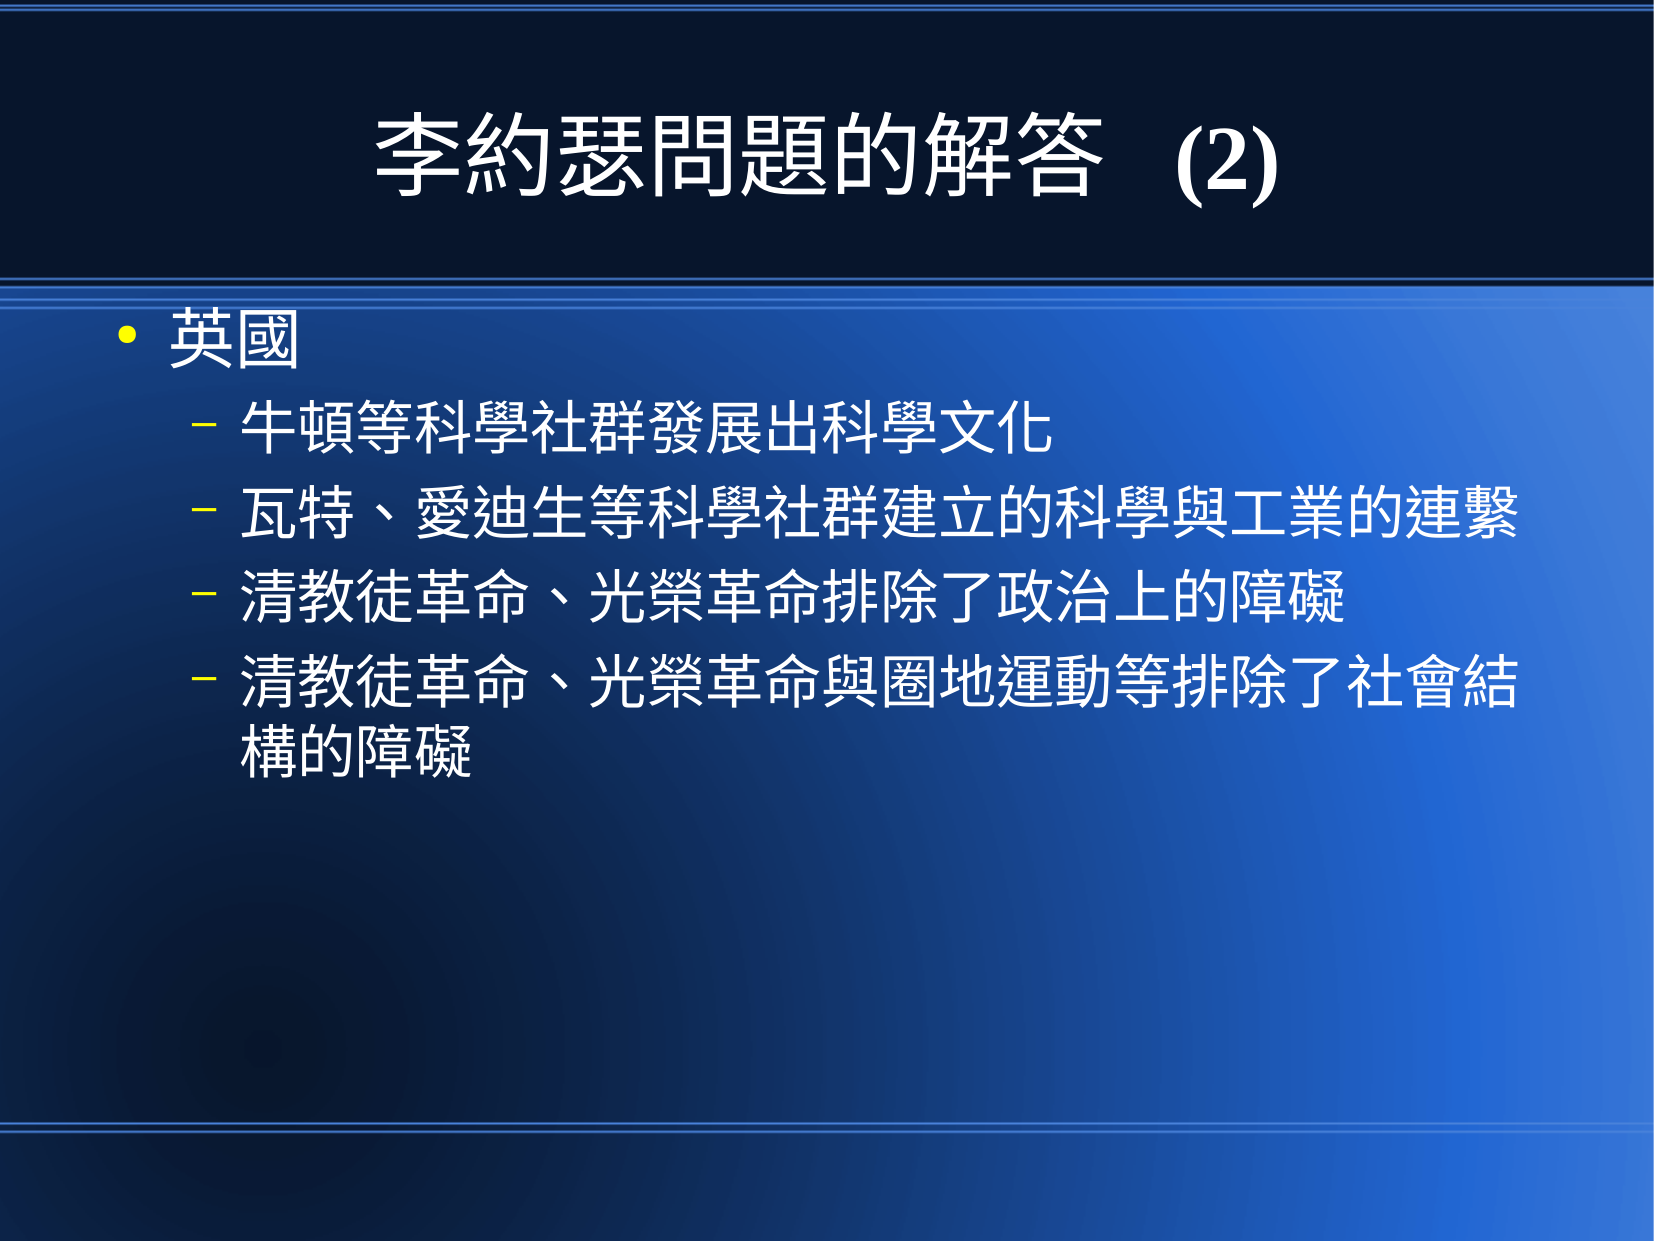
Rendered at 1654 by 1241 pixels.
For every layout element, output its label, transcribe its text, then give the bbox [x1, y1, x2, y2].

title 李約瑟問題的解答 (2) [82, 49, 1571, 257]
list 英國 牛頓等科學社群發展出科學文化 瓦特、愛迪生等科學社群建立的科學與工業的連繫 清教徒革命、光榮革命排除了政治上的障礙 清教徒革命、光榮革命與圈地運動等排除了社會結構的障礙 [82, 289, 1571, 1108]
picture [0, 0, 1654, 1241]
